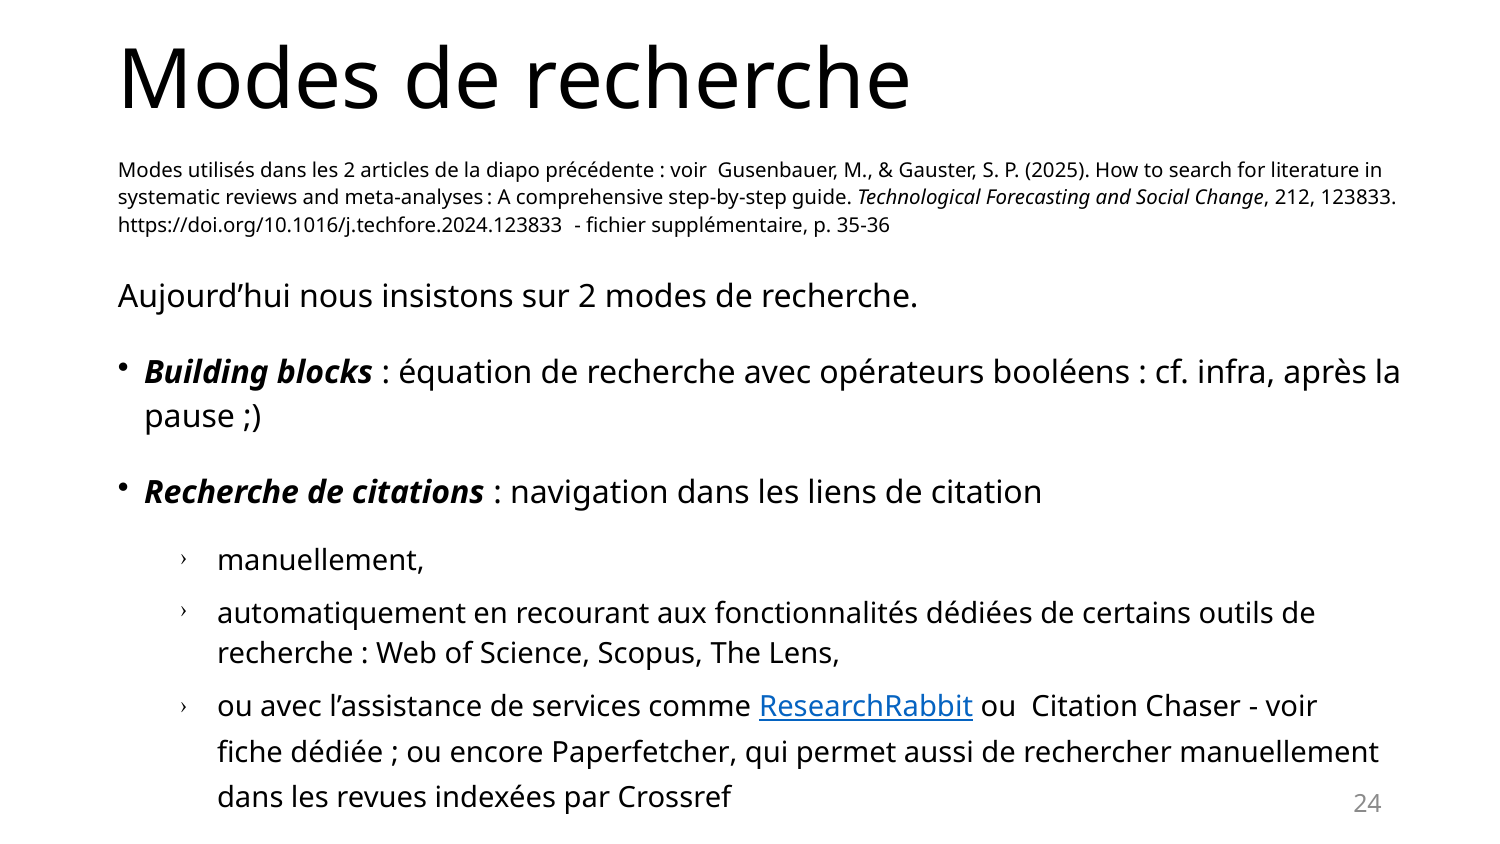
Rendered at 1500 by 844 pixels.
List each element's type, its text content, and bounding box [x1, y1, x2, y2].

title Modes de recherche [102, 0, 1397, 147]
list Modes utilisés dans les 2 articles de la diapo précédente : voir Gusenbauer, M., & Gauster, S. P. (2025). How to search for literature in systematic reviews and meta-analyses : A comprehensive step-by-step guide. Technological Forecasting and Social Change, 212, 123833. https://doi.org/10.1016/j.techfore.2024.123833 - fichier supplémentaire, p. 35-36 Aujourd’hui nous insistons sur 2 modes de recherche. Building blocks : équation de recherche avec opérateurs booléens : cf. infra, après la pause ;) Recherche de citations : navigation dans les liens de citation manuellement, automatiquement en recourant aux fonctionnalités dédiées de certains outils de recherche : Web of Science, Scopus, The Lens, ou avec l’assistance de services comme ResearchRabbit ou Citation Chaser - voir fiche dédiée ; ou encore Paperfetcher, qui permet aussi de rechercher manuellement dans les revues indexées par Crossref [102, 147, 1447, 827]
